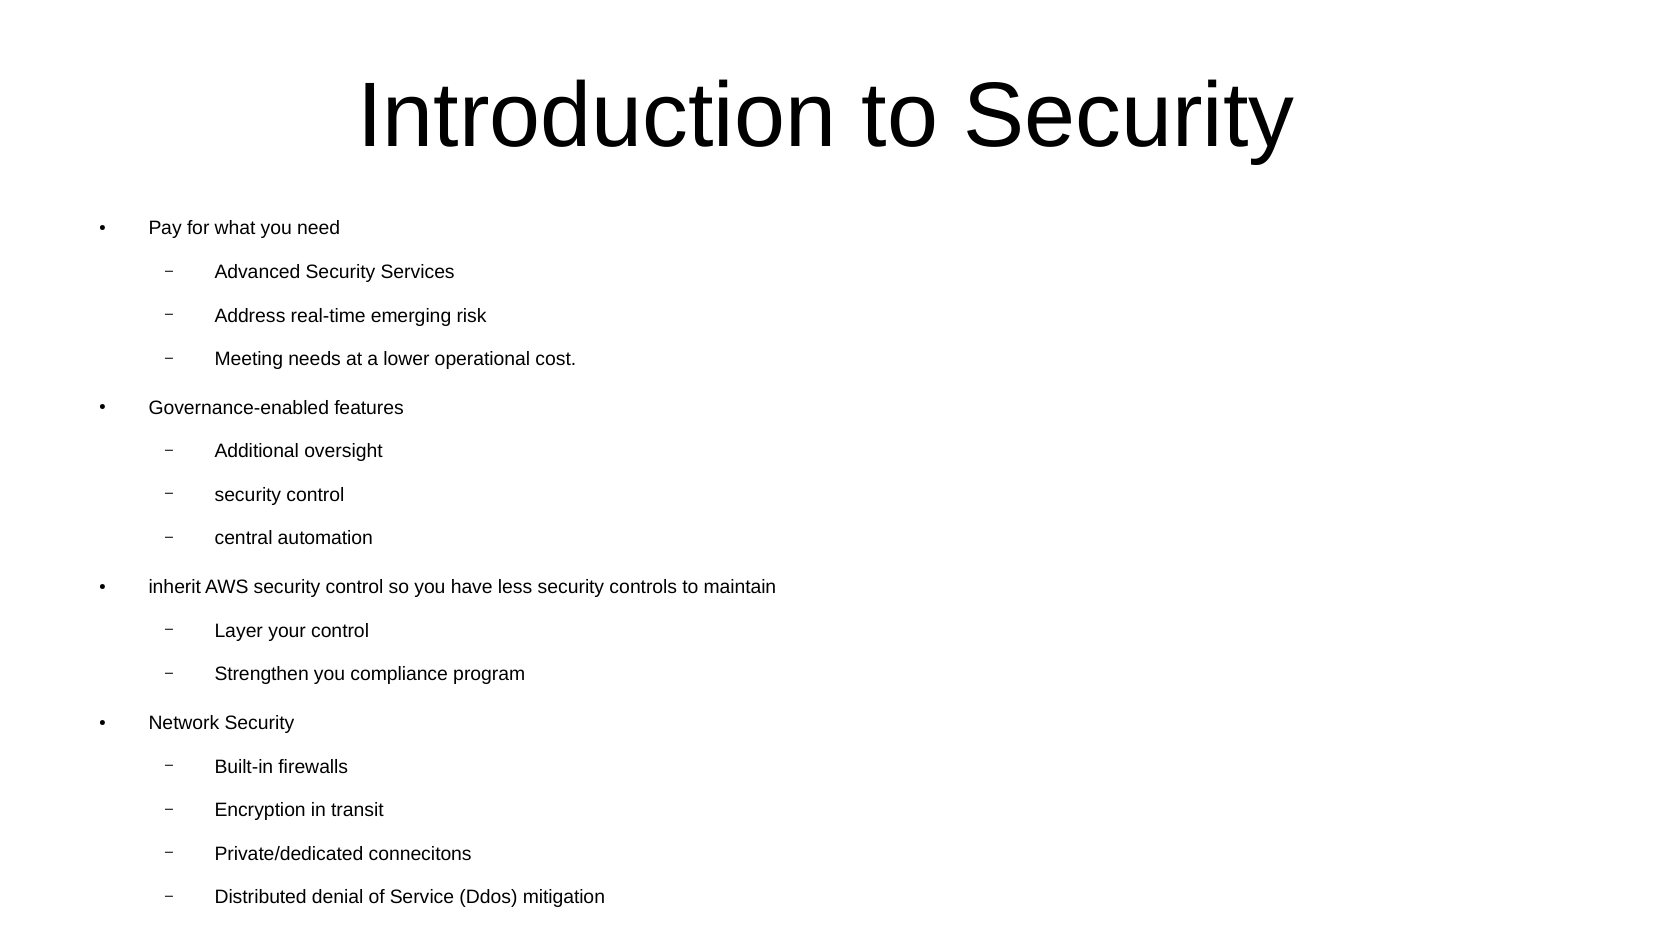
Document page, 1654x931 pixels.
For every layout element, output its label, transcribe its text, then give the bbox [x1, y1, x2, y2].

list Pay for what you need Advanced Security Services Address real-time emerging risk Meeting needs at a lower operational cost. Governance-enabled features Additional oversight security control central automation inherit AWS security control so you have less security controls to maintain Layer your control Strengthen you compliance program Network Security Built-in firewalls Encryption in transit Private/dedicated connecitons Distributed denial of Service (Ddos) mitigation [82, 217, 1636, 916]
title Introduction to Security [82, 37, 1571, 193]
